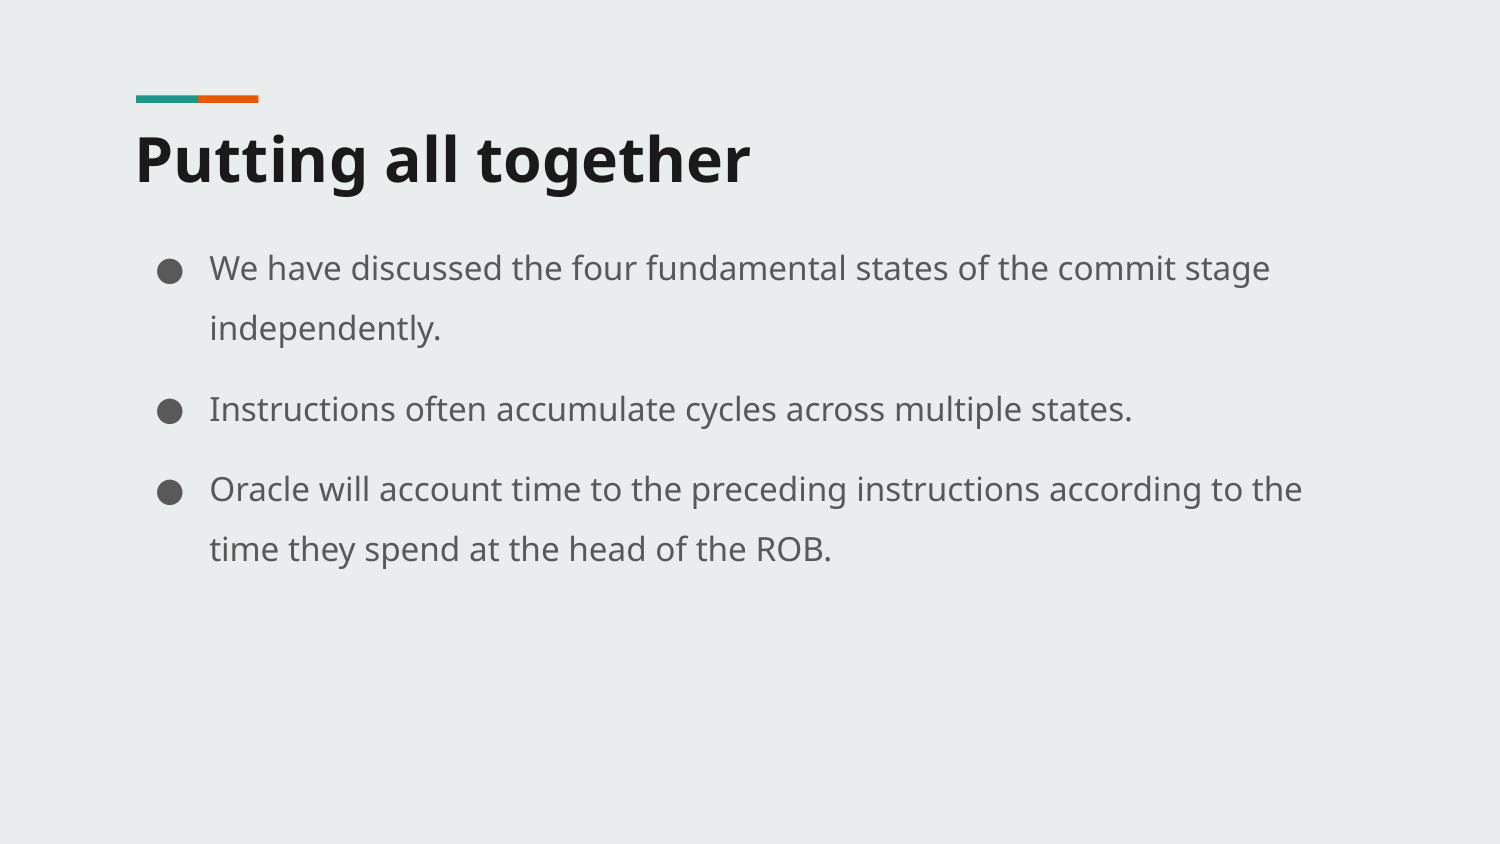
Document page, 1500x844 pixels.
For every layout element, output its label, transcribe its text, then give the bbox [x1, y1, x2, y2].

text_box We have discussed the four fundamental states of the commit stage independently. Instructions often accumulate cycles across multiple states. Oracle will account time to the preceding instructions according to the time they spend at the head of the ROB. [119, 246, 1381, 706]
text_box Putting all together [119, 104, 1381, 246]
